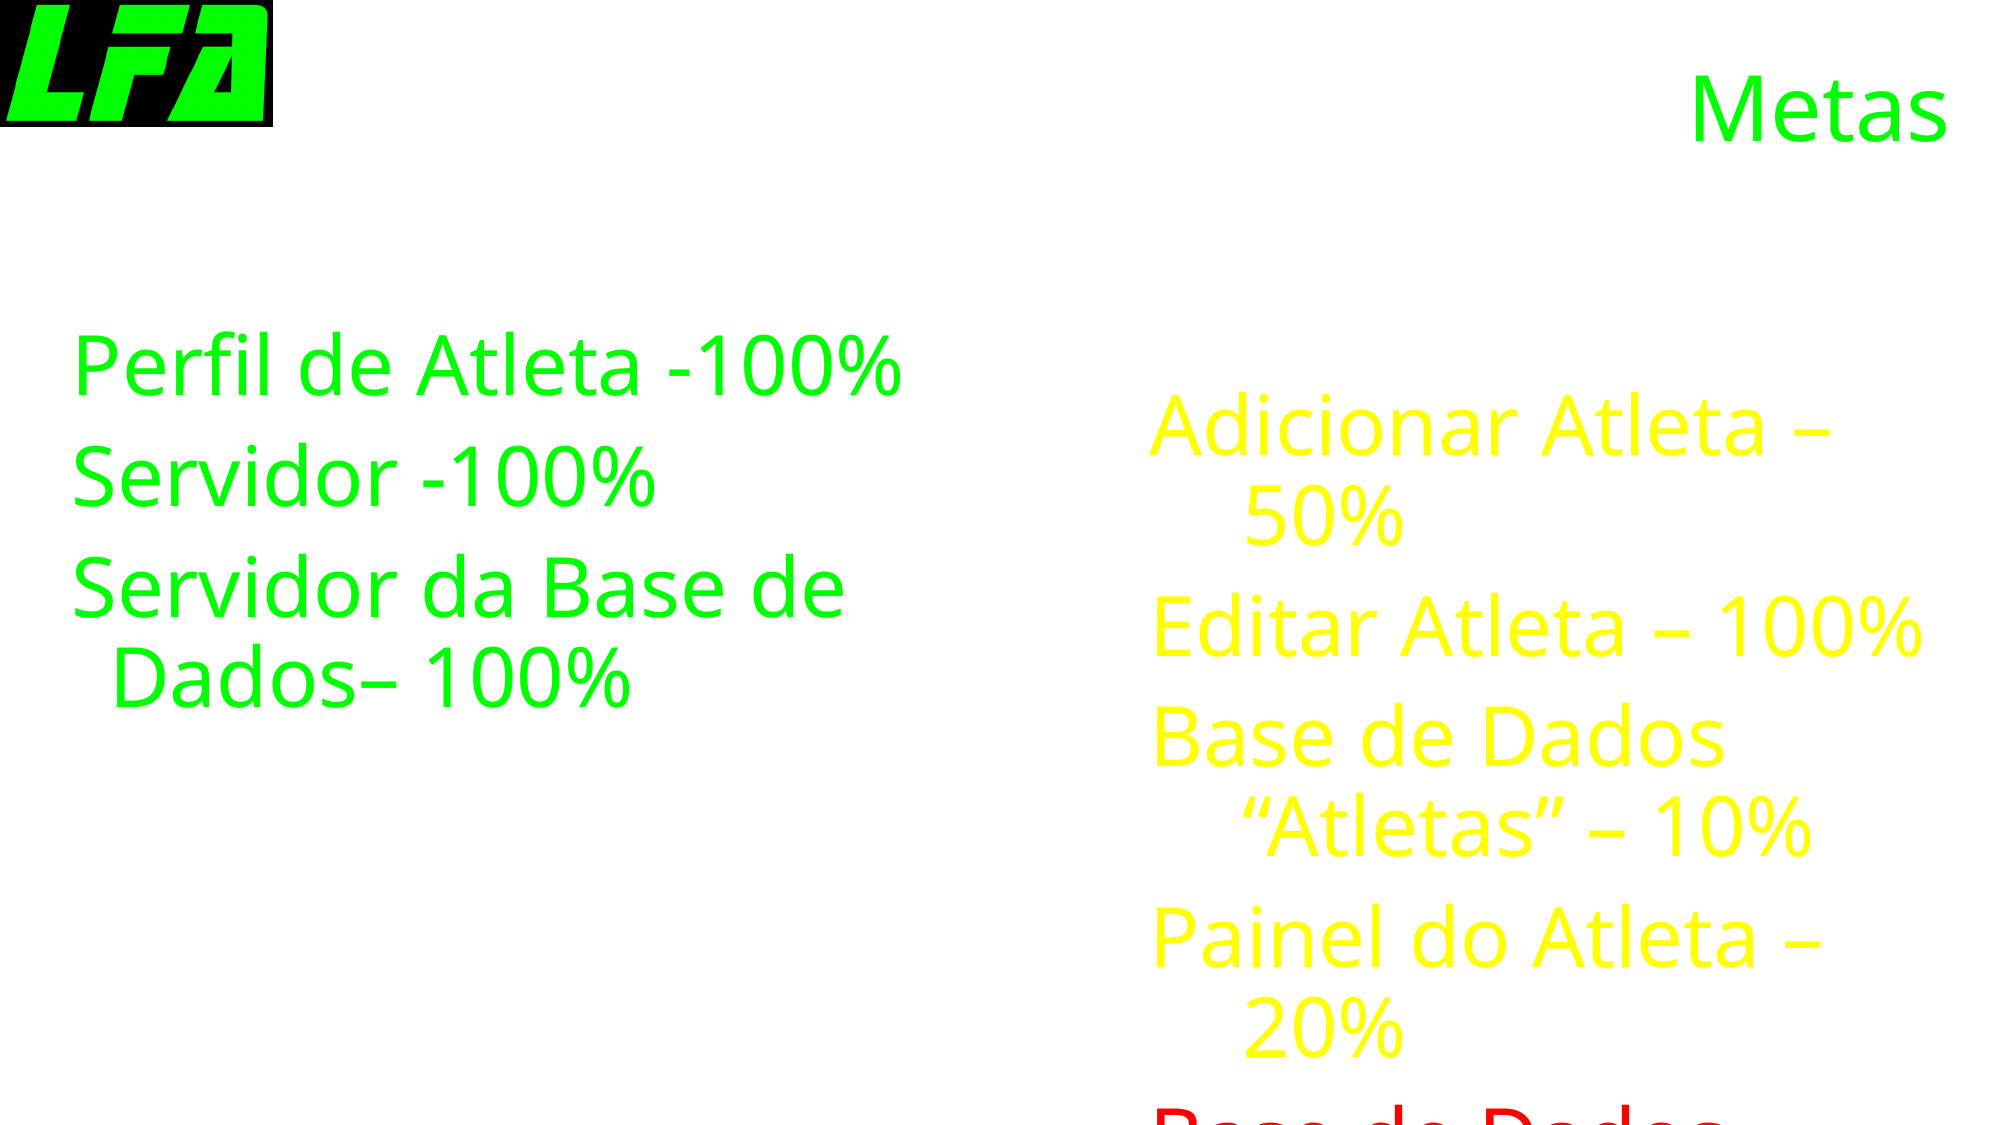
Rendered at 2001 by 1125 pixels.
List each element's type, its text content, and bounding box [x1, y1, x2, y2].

list Perfil de Atleta -100% Servidor -100% Servidor da Base de Dados– 100% [19, 316, 1001, 978]
picture [0, 0, 273, 127]
text_box Adicionar Atleta – 50% Editar Atleta – 100% Base de Dados “Atletas” – 10% Painel do Atleta – 20% Base de Dados “Marcação” – 0% [1040, 375, 1981, 750]
title Metas [1639, 3, 2000, 221]
